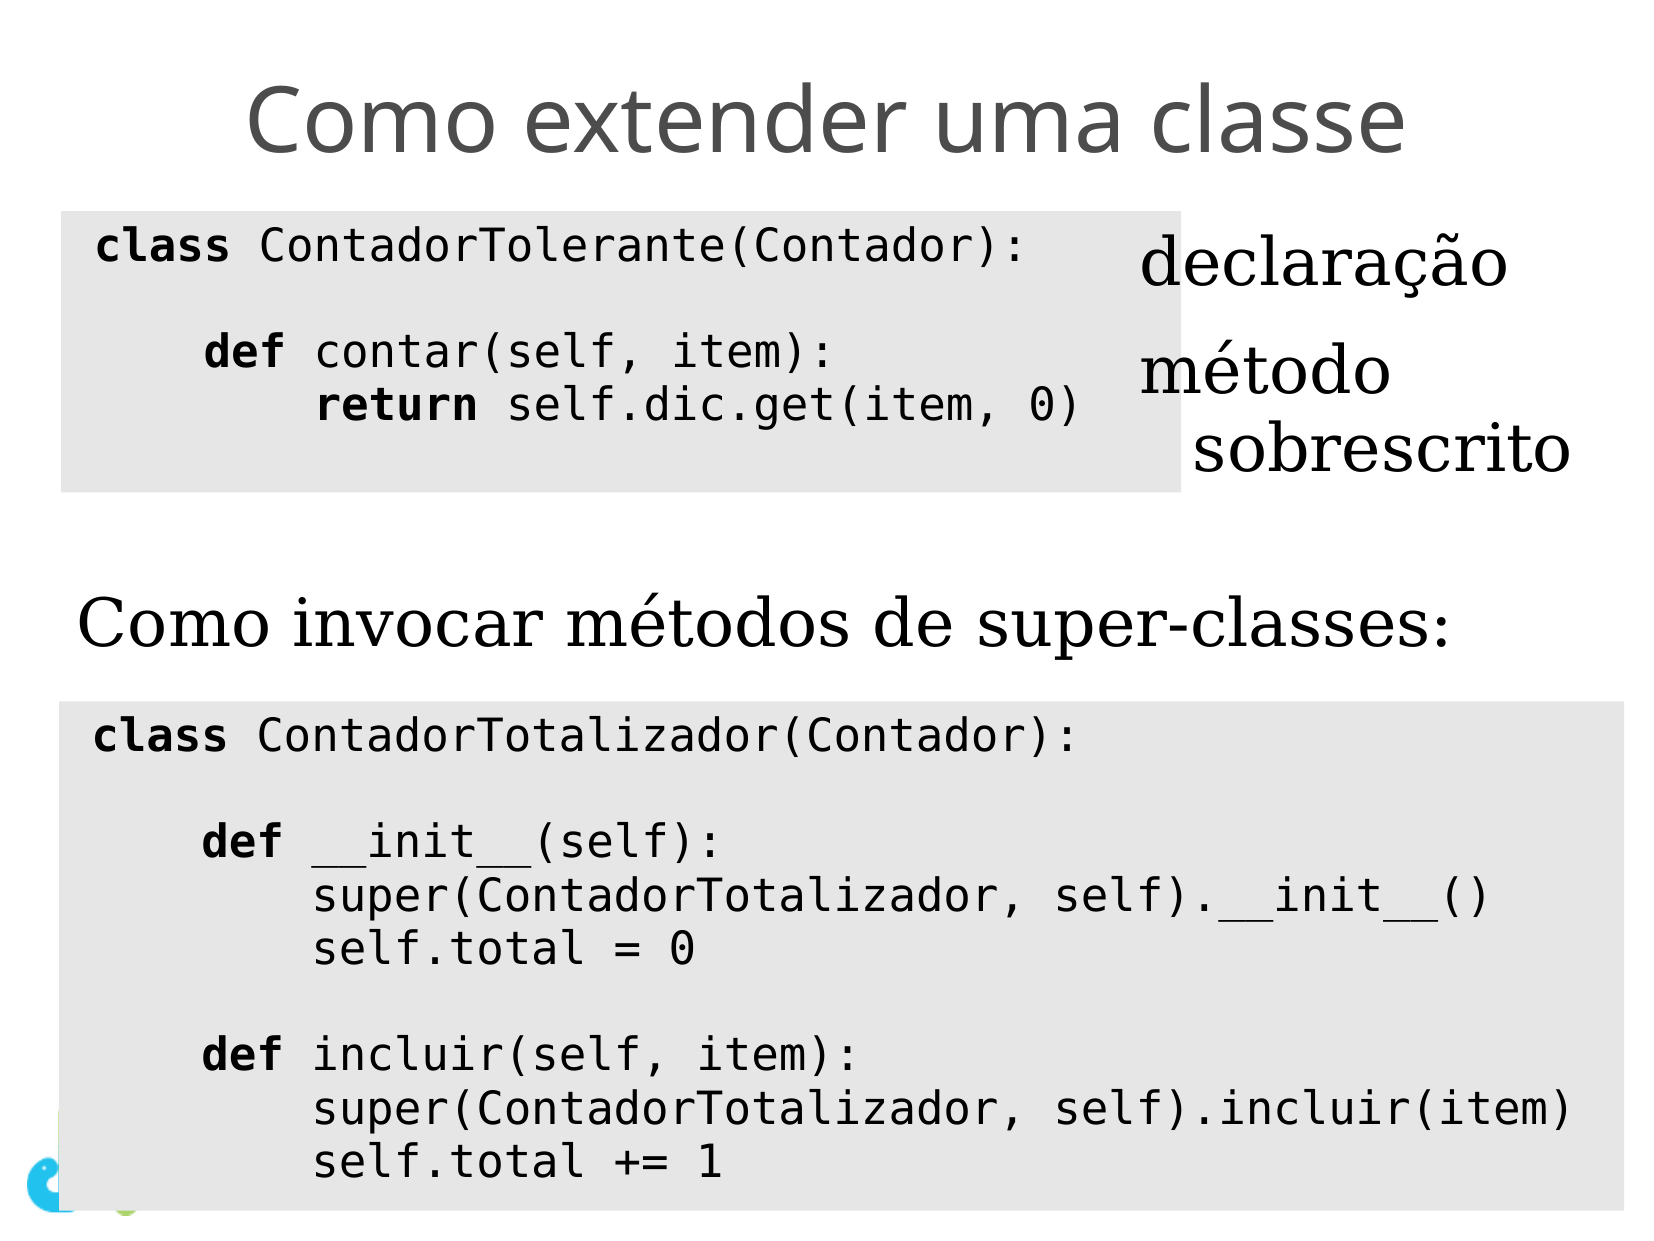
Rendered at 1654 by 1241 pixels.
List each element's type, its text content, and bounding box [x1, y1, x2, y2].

list declaração método sobrescrito [1122, 223, 1630, 880]
picture [27, 1104, 321, 1216]
list Como invocar métodos de super-classes: [59, 584, 1625, 680]
title Como extender uma classe [82, 13, 1571, 222]
text_box class ContadorTolerante(Contador): def contar(self, item): return self.dic.get(item, 0) [61, 211, 1182, 493]
text_box class ContadorTotalizador(Contador): def __init__(self): super(ContadorTotalizador, self).__init__() self.total = 0 def incluir(self, item): super(ContadorTotalizador, self).incluir(item) self.total += 1 [59, 701, 1625, 1211]
